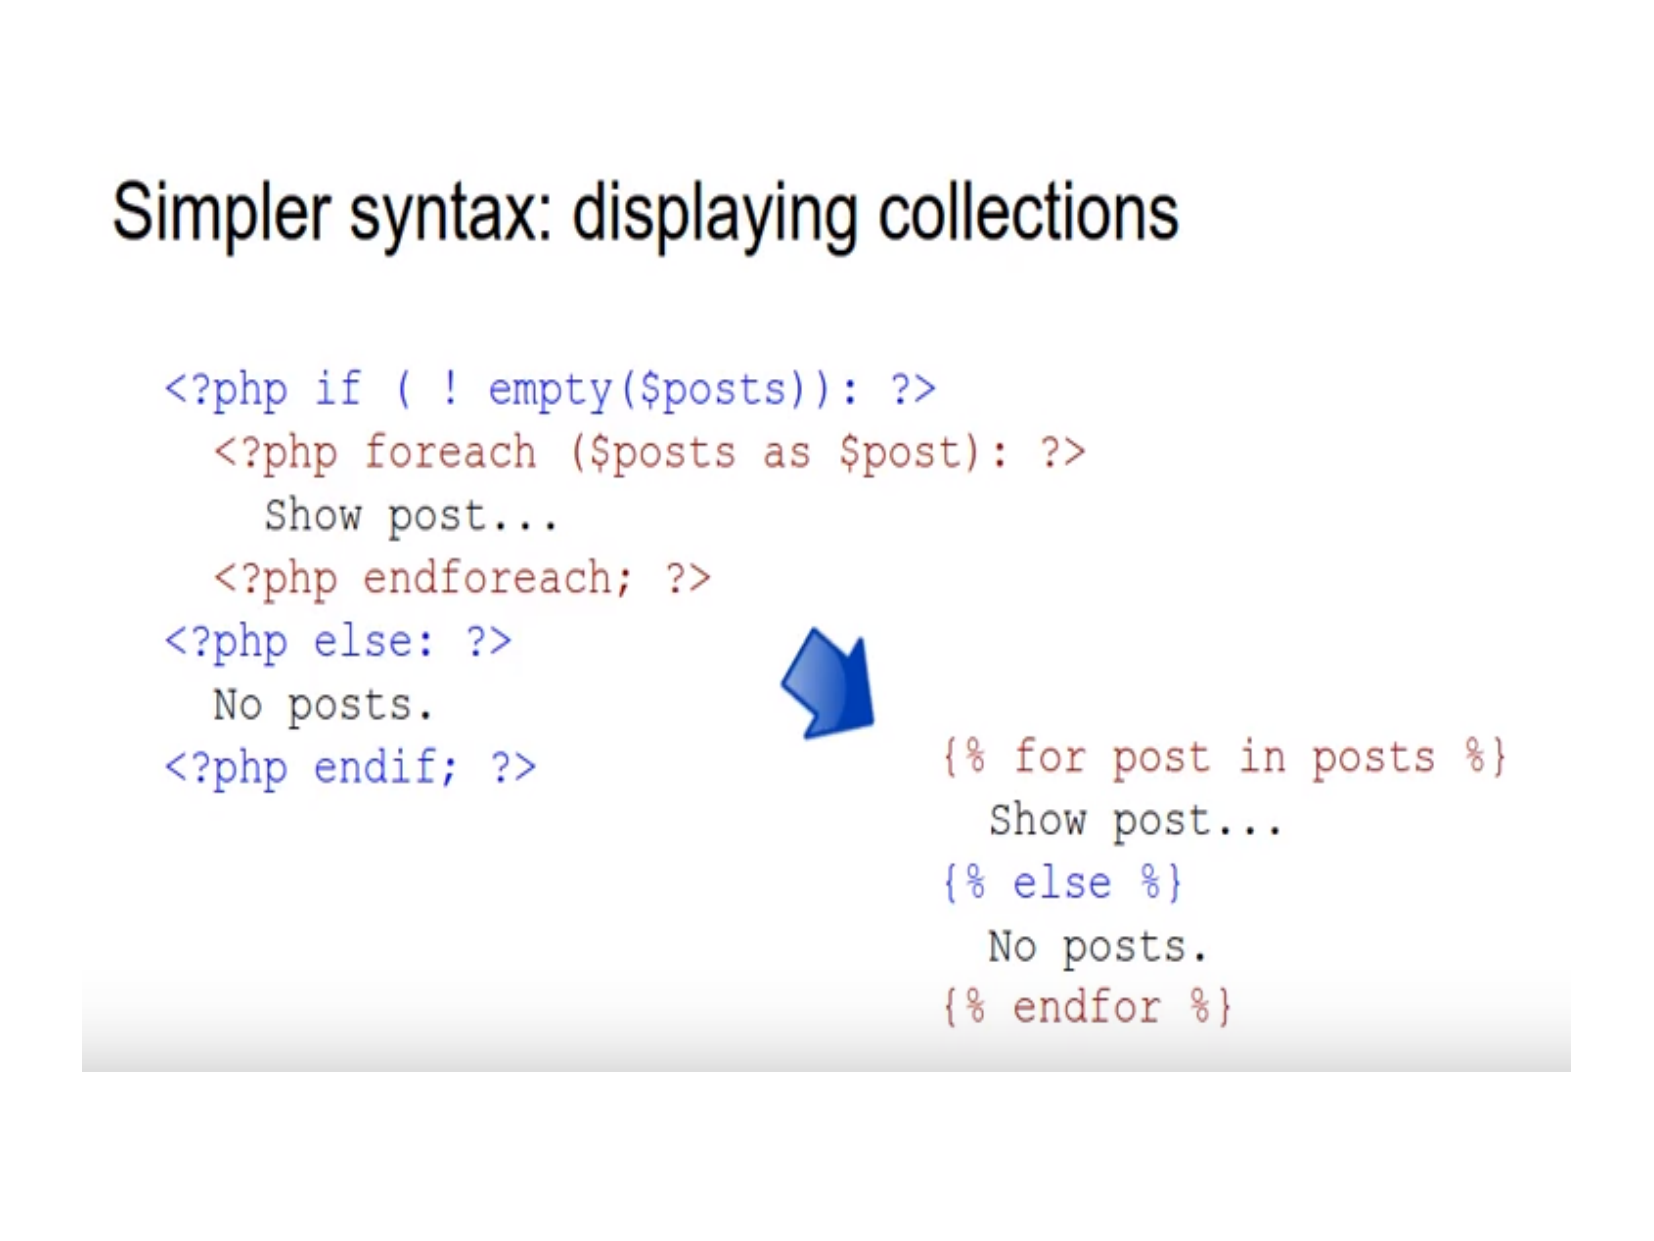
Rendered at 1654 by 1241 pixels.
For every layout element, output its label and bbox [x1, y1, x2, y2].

picture [82, 141, 1571, 1072]
